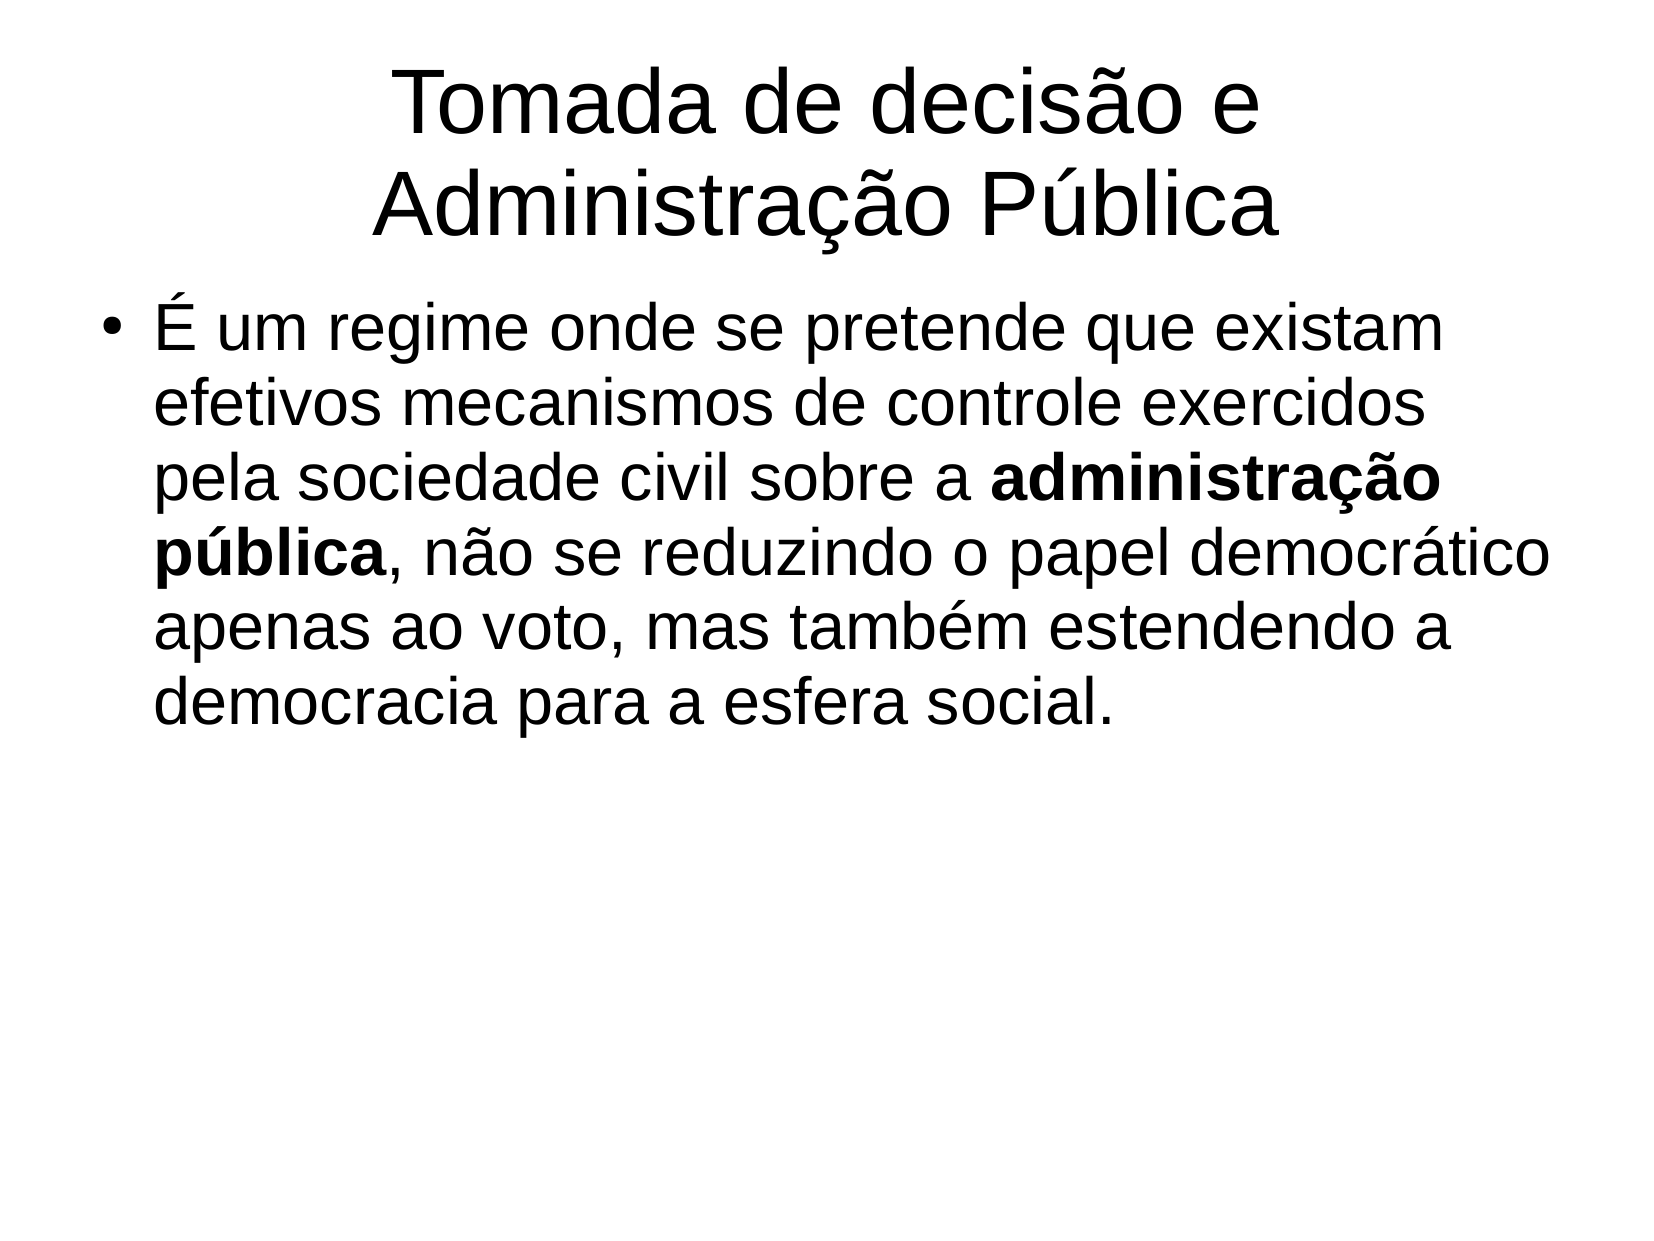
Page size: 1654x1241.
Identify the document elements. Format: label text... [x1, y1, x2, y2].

list É um regime onde se pretende que existam efetivos mecanismos de controle exercidos pela sociedade civil sobre a administração pública, não se reduzindo o papel democrático apenas ao voto, mas também estendendo a democracia para a esfera social. [82, 290, 1571, 1010]
title Tomada de decisão e Administração Pública [82, 49, 1571, 257]
